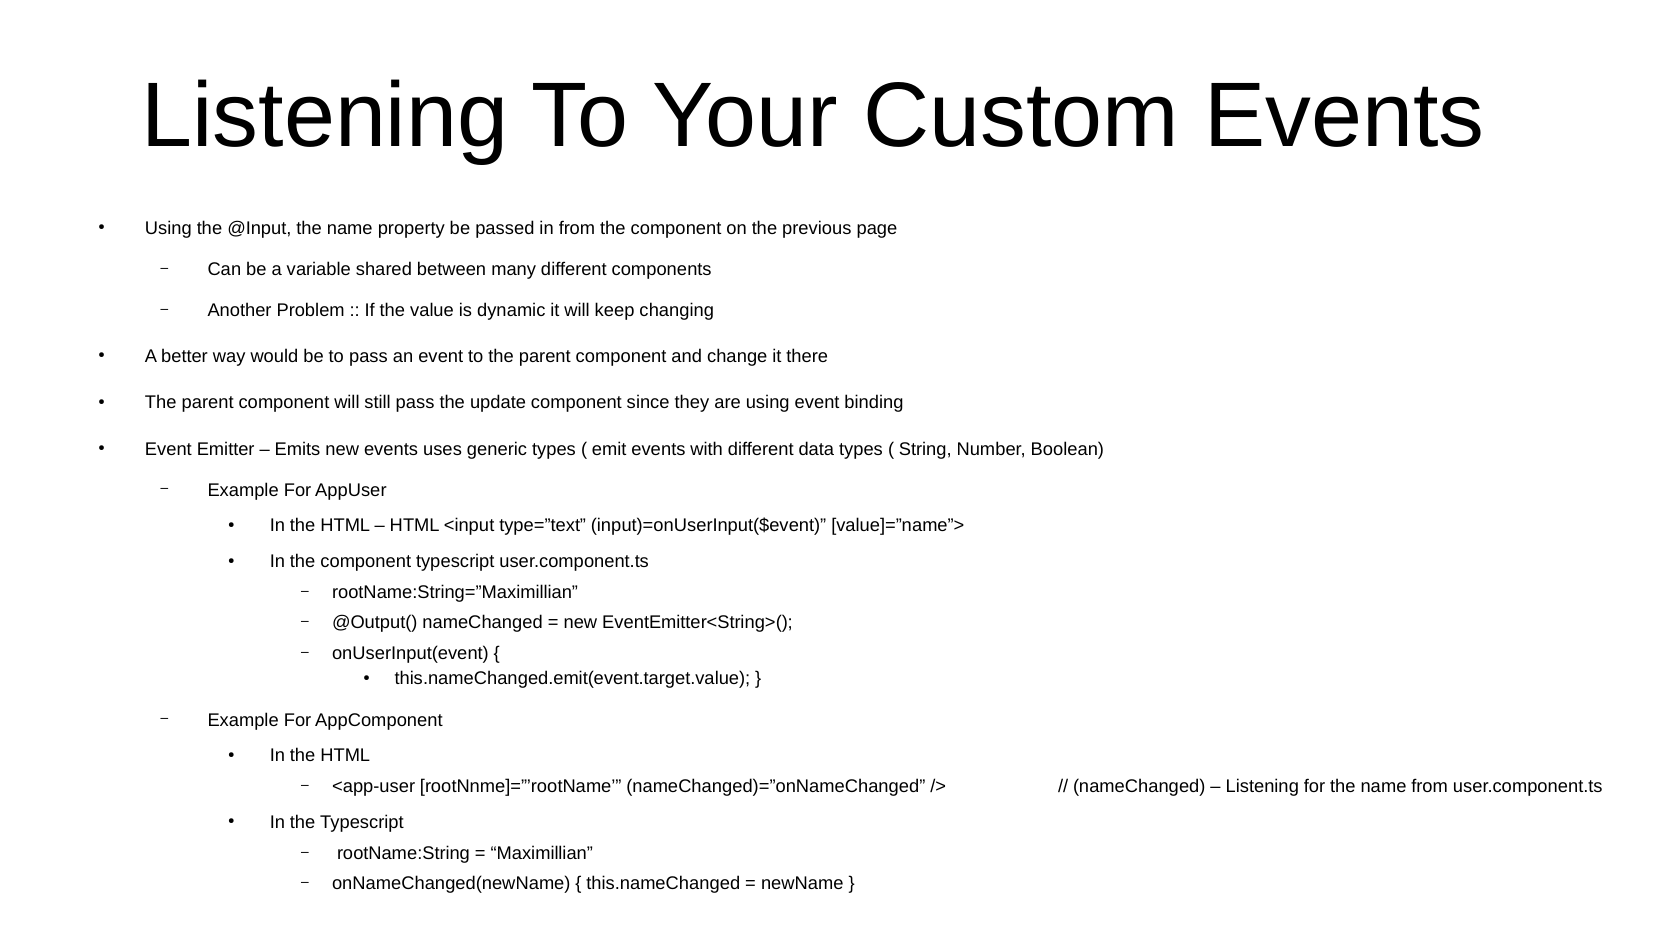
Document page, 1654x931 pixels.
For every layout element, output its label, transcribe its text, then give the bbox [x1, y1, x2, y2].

list Using the @Input, the name property be passed in from the component on the previous page Can be a variable shared between many different components Another Problem :: If the value is dynamic it will keep changing A better way would be to pass an event to the parent component and change it there The parent component will still pass the update component since they are using event binding Event Emitter – Emits new events uses generic types ( emit events with different data types ( String, Number, Boolean) Example For AppUser In the HTML – HTML <input type=”text” (input)=onUserInput($event)” [value]=”name”> In the component typescript user.component.ts rootName:String=”Maximillian” @Output() nameChanged = new EventEmitter<String>(); onUserInput(event) { this.nameChanged.emit(event.target.value); } Example For AppComponent In the HTML <app-user [rootNnme]=”’rootName’” (nameChanged)=”onNameChanged” /> // (nameChanged) – Listening for the name from user.component.ts In the Typescript rootName:String = “Maximillian” onNameChanged(newName) { this.nameChanged = newName } [82, 217, 1621, 901]
title Listening To Your Custom Events [82, 37, 1571, 193]
